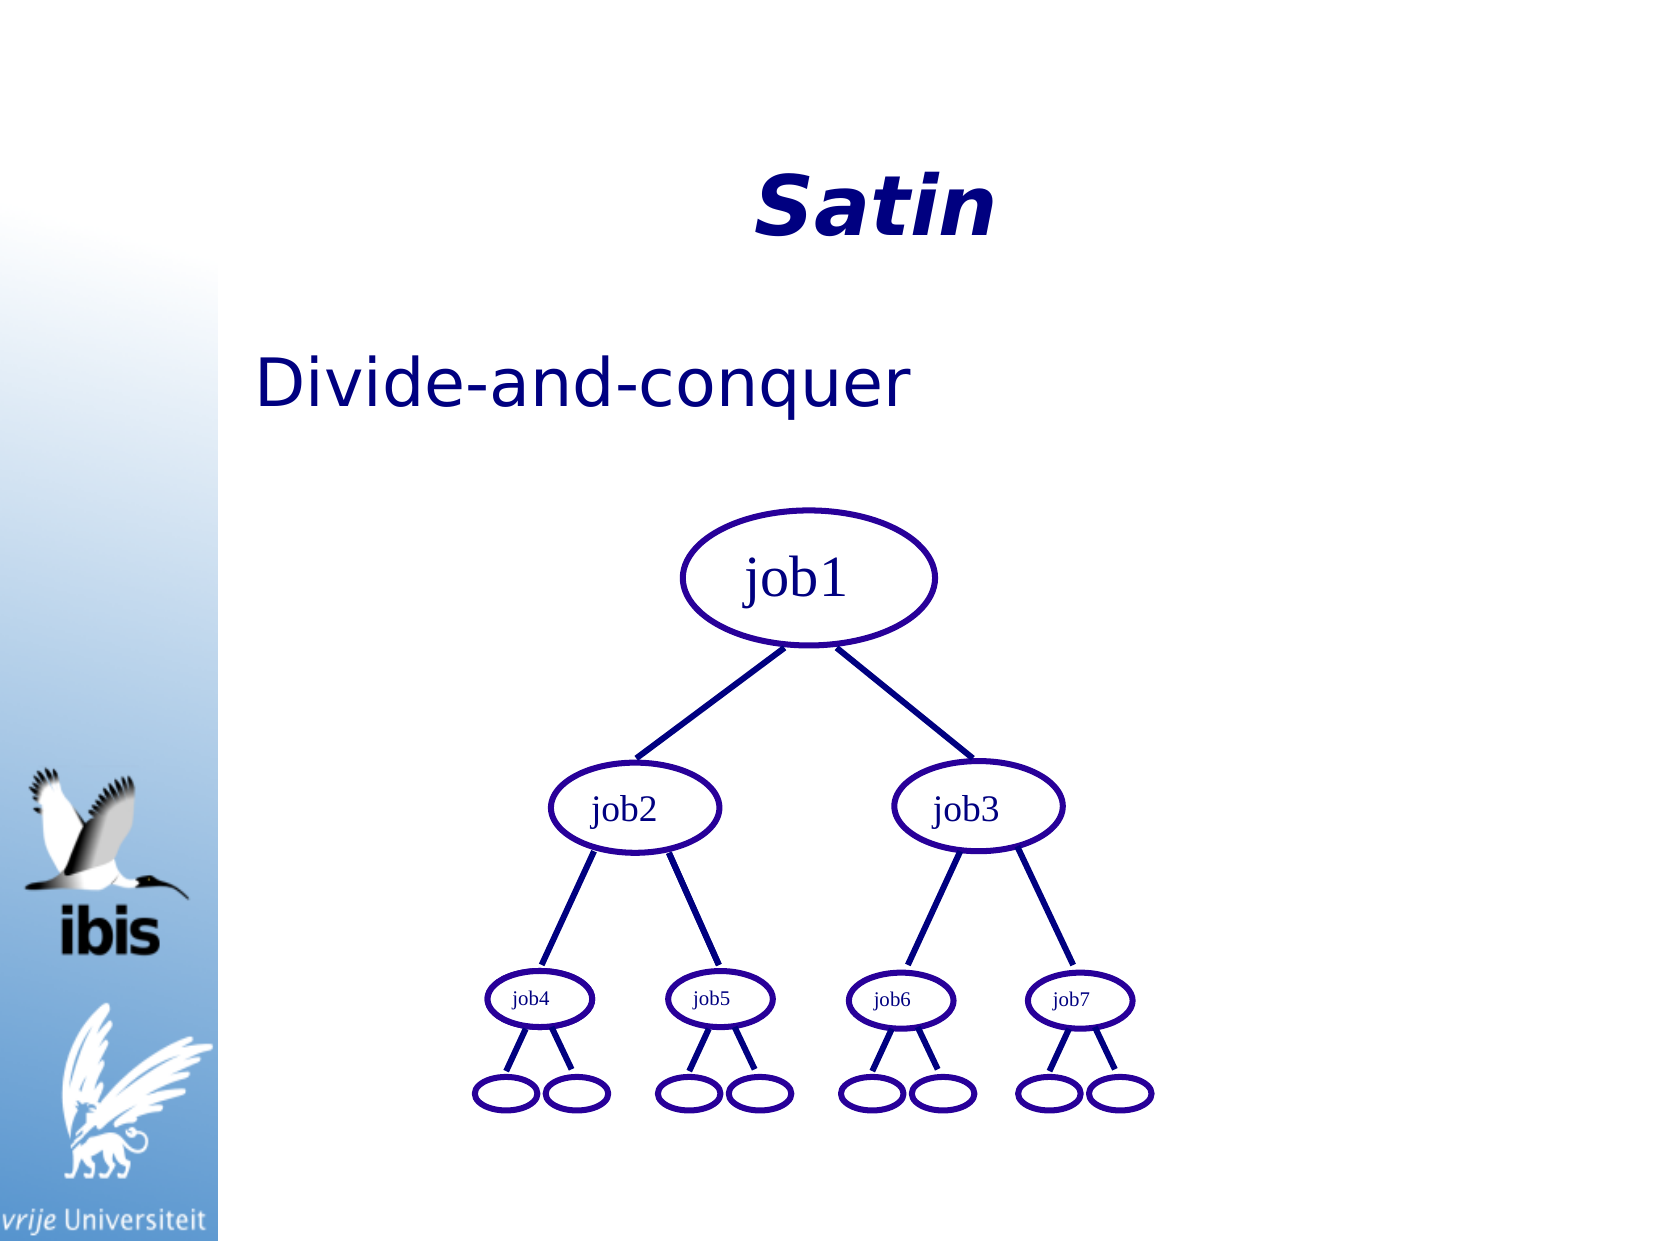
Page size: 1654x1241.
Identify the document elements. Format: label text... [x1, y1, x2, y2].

title Satin [219, 102, 1534, 311]
text_box [657, 1076, 721, 1111]
list Divide-and-conquer [236, 344, 1534, 1196]
text_box job6 [873, 988, 941, 1017]
text_box [545, 1076, 609, 1111]
text_box [682, 510, 936, 646]
text_box [840, 1076, 904, 1111]
text_box [728, 1076, 792, 1111]
text_box job7 [1052, 988, 1120, 1017]
text_box [894, 761, 1063, 852]
picture [0, 0, 218, 1241]
text_box job5 [693, 986, 760, 1016]
text_box [487, 970, 593, 1028]
text_box [1088, 1076, 1152, 1111]
text_box [550, 762, 720, 853]
text_box [1018, 1076, 1081, 1111]
text_box [911, 1076, 975, 1111]
text_box [1027, 972, 1133, 1029]
text_box job4 [512, 986, 580, 1015]
text_box [848, 972, 954, 1029]
text_box [668, 971, 773, 1028]
text_box [474, 1076, 538, 1111]
text_box job3 [932, 788, 1041, 834]
text_box job2 [591, 788, 699, 834]
text_box job1 [744, 544, 847, 610]
